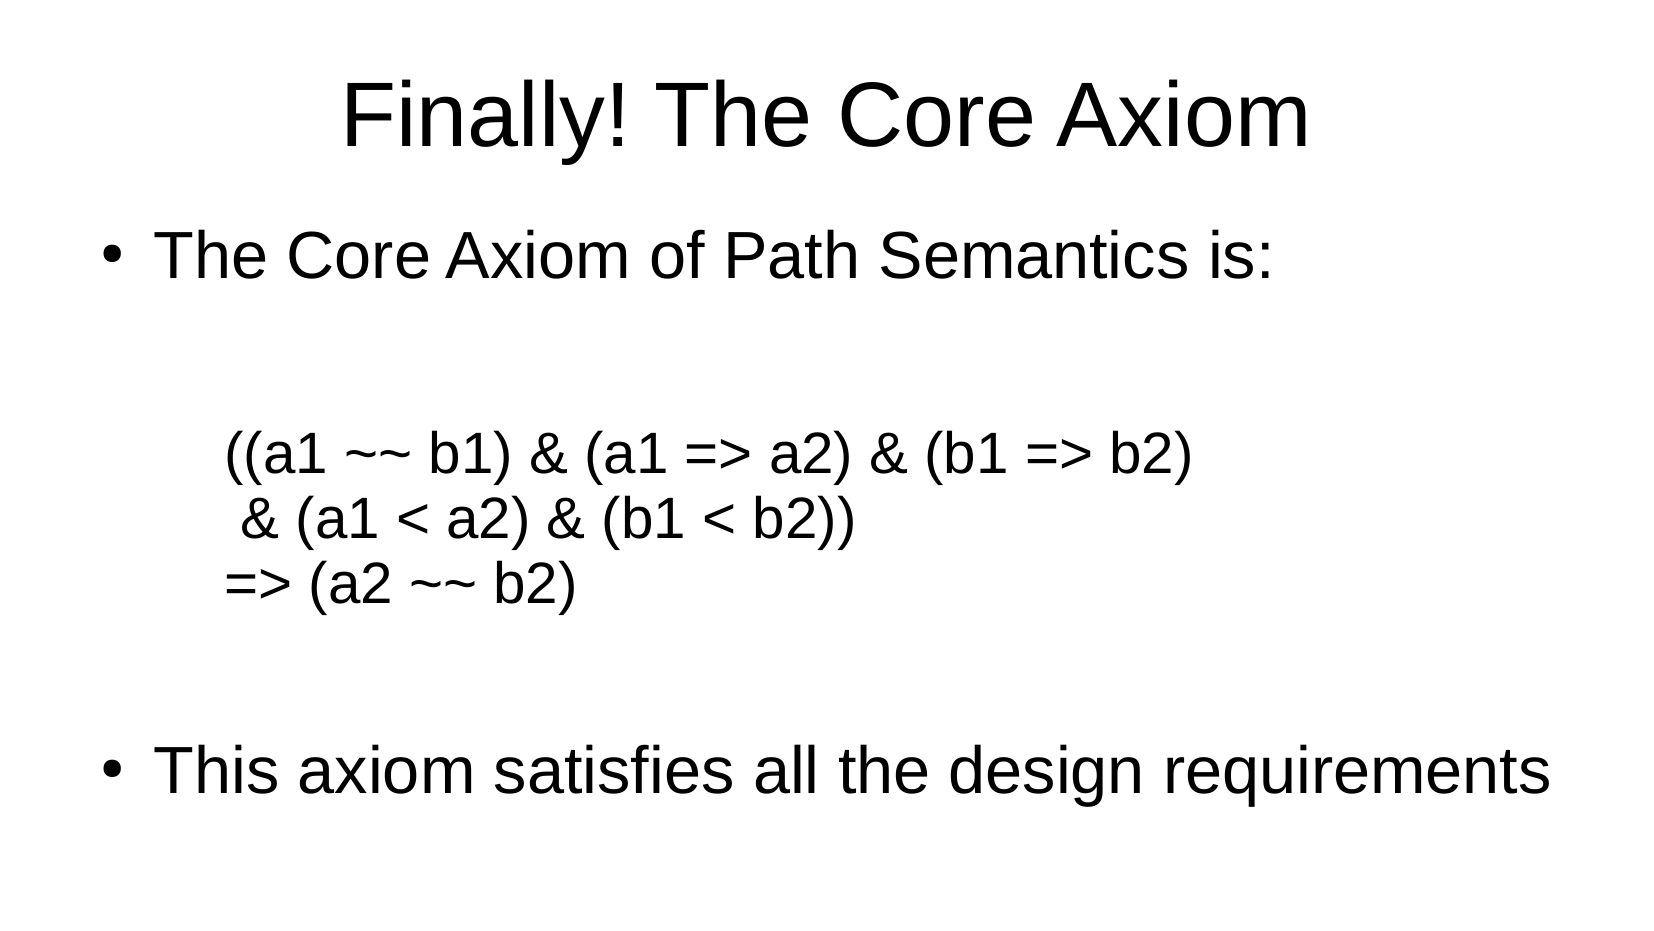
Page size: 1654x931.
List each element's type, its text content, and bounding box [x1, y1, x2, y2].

list The Core Axiom of Path Semantics is: ((a1 ~~ b1) & (a1 => a2) & (b1 => b2) & (a1 < a2) & (b1 < b2)) => (a2 ~~ b2) This axiom satisfies all the design requirements [82, 217, 1571, 863]
title Finally! The Core Axiom [82, 37, 1571, 193]
